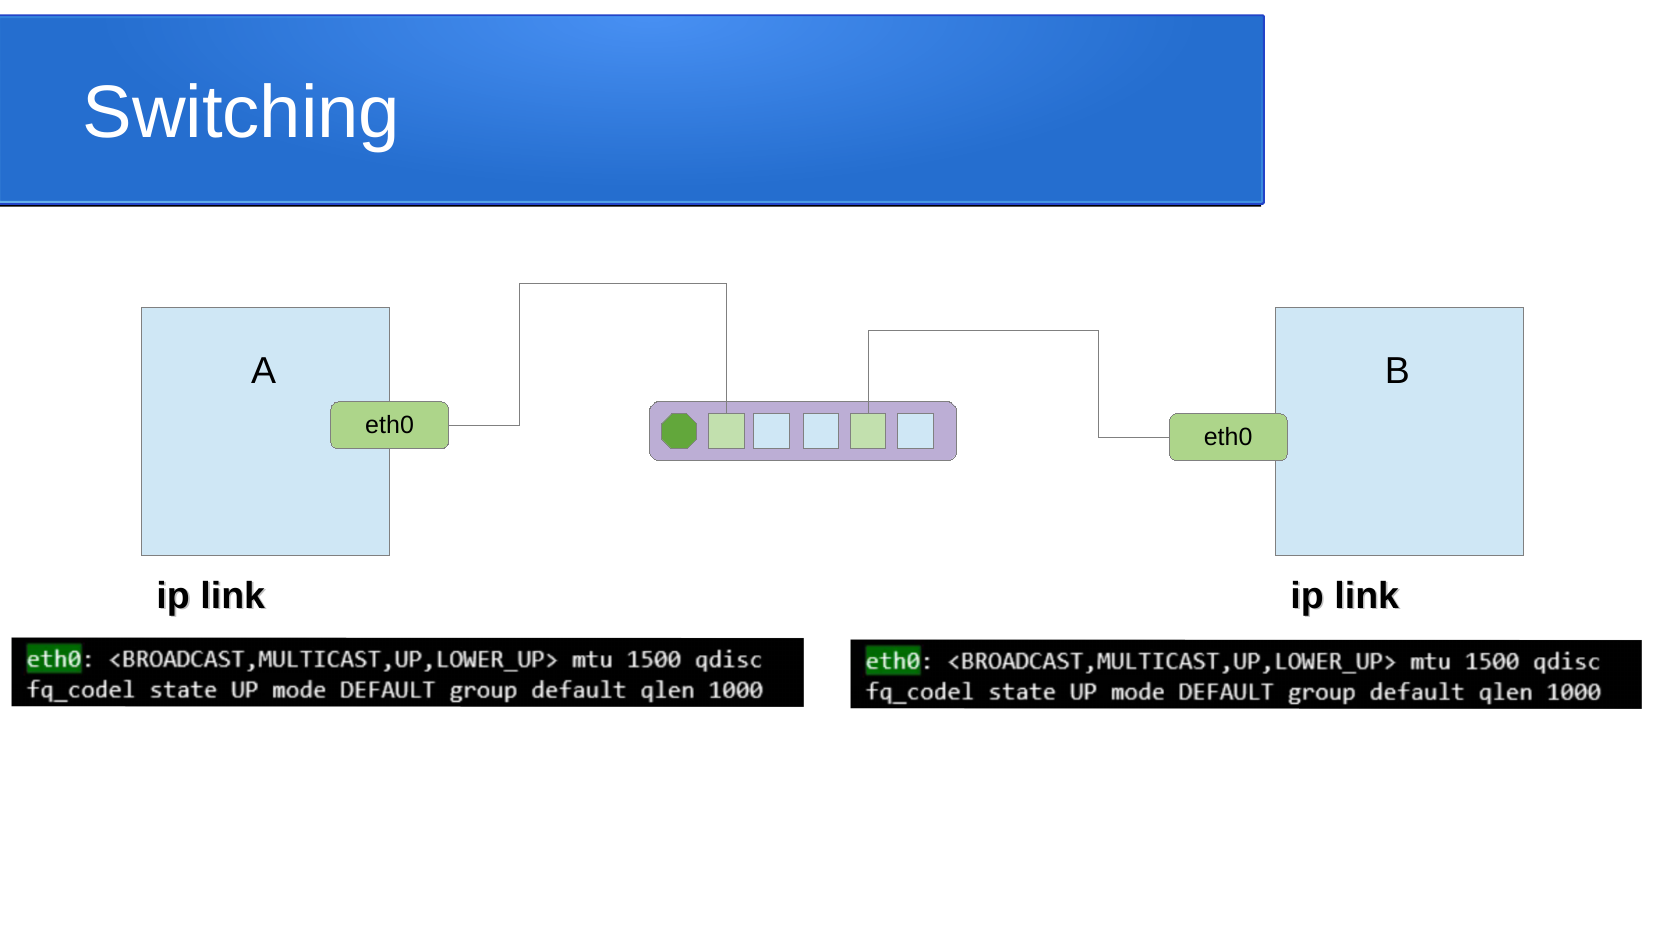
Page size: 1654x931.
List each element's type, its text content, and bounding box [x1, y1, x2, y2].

title Switching [82, 35, 1235, 189]
text_box ip link [141, 566, 520, 624]
text_box A [236, 342, 296, 400]
text_box [1275, 307, 1524, 556]
text_box ip link [1275, 566, 1654, 624]
text_box [649, 401, 957, 461]
text_box eth0 [330, 401, 449, 449]
picture [850, 639, 1642, 709]
text_box eth0 [1169, 413, 1288, 461]
text_box B [1370, 342, 1430, 400]
picture [11, 637, 804, 707]
text_box [141, 307, 390, 556]
